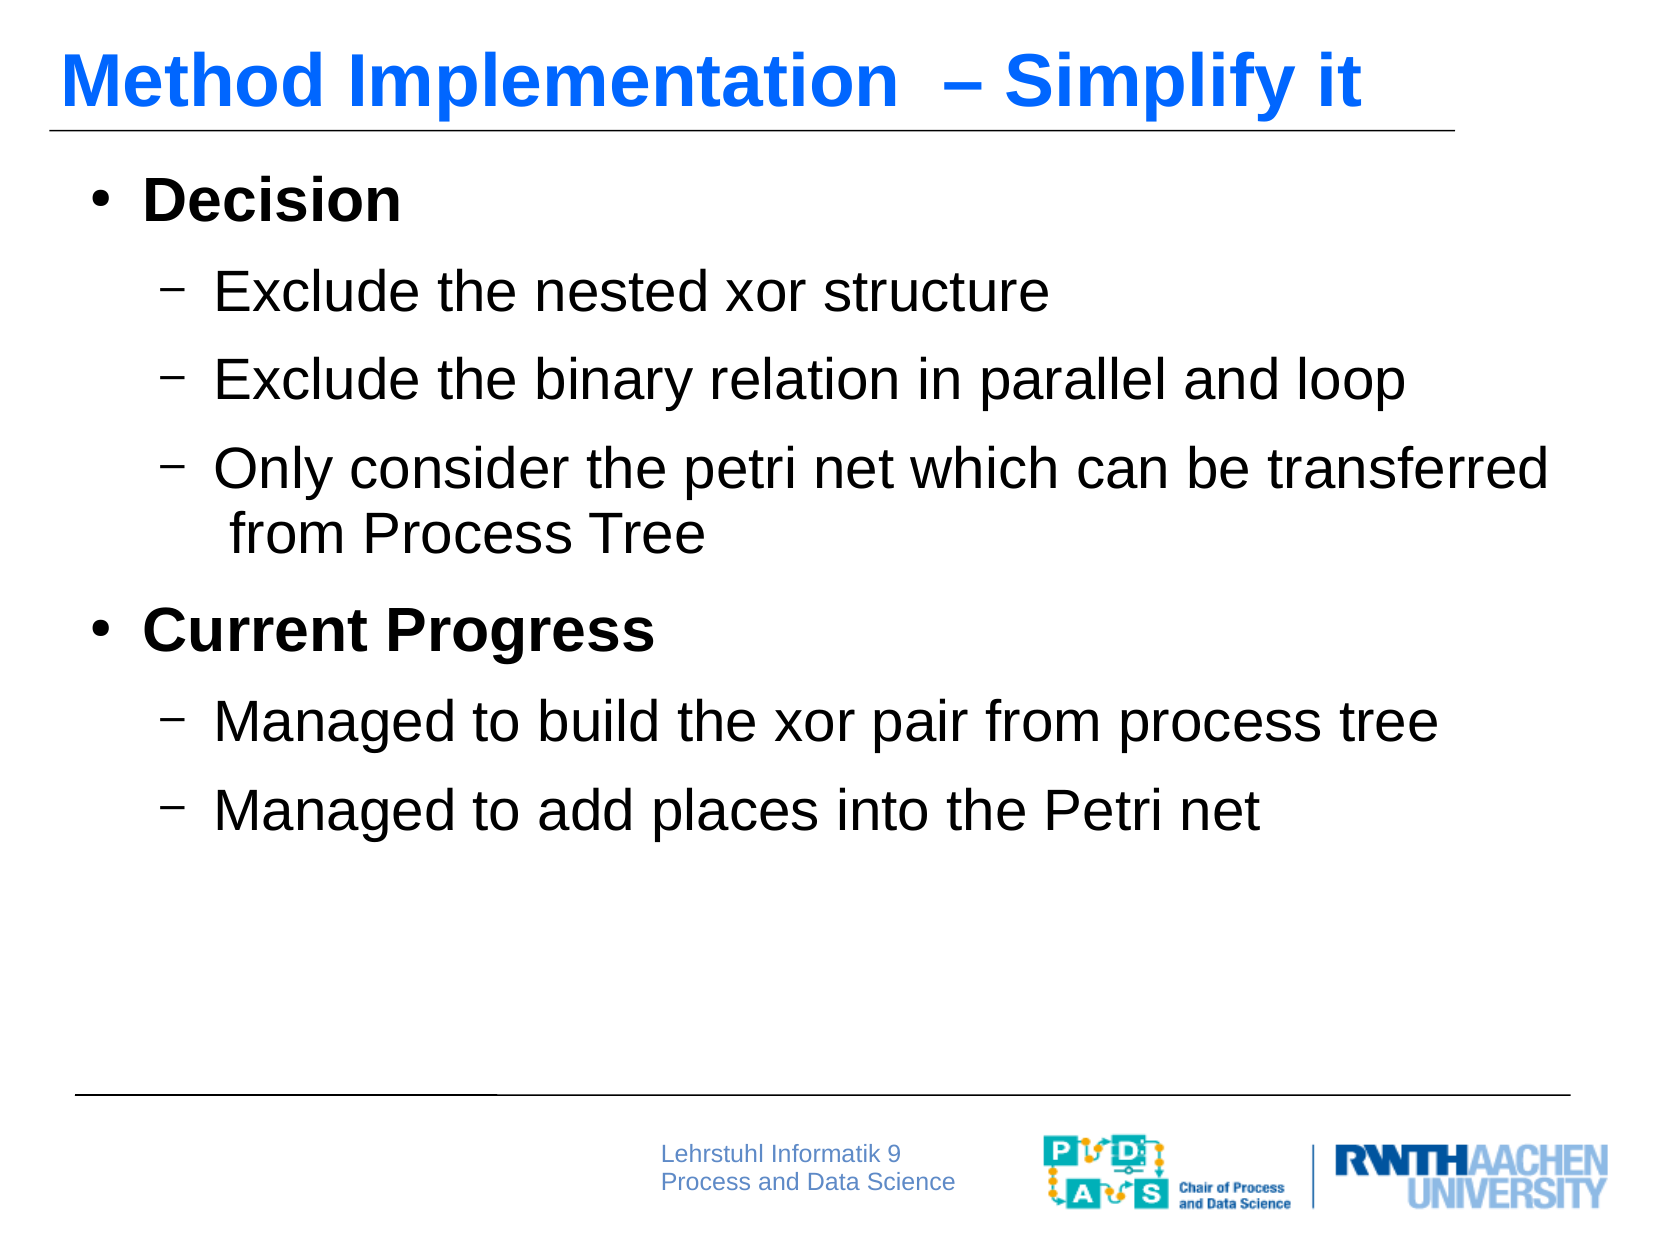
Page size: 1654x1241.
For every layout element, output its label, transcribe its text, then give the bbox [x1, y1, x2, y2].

picture [1005, 1090, 1647, 1241]
list Decision Exclude the nested xor structure Exclude the binary relation in parallel and loop Only consider the petri net which can be transferred from Process Tree Current Progress Managed to build the xor pair from process tree Managed to add places into the Petri net [71, 165, 1561, 1021]
title Method Implementation – Simplify it [60, 30, 1549, 131]
